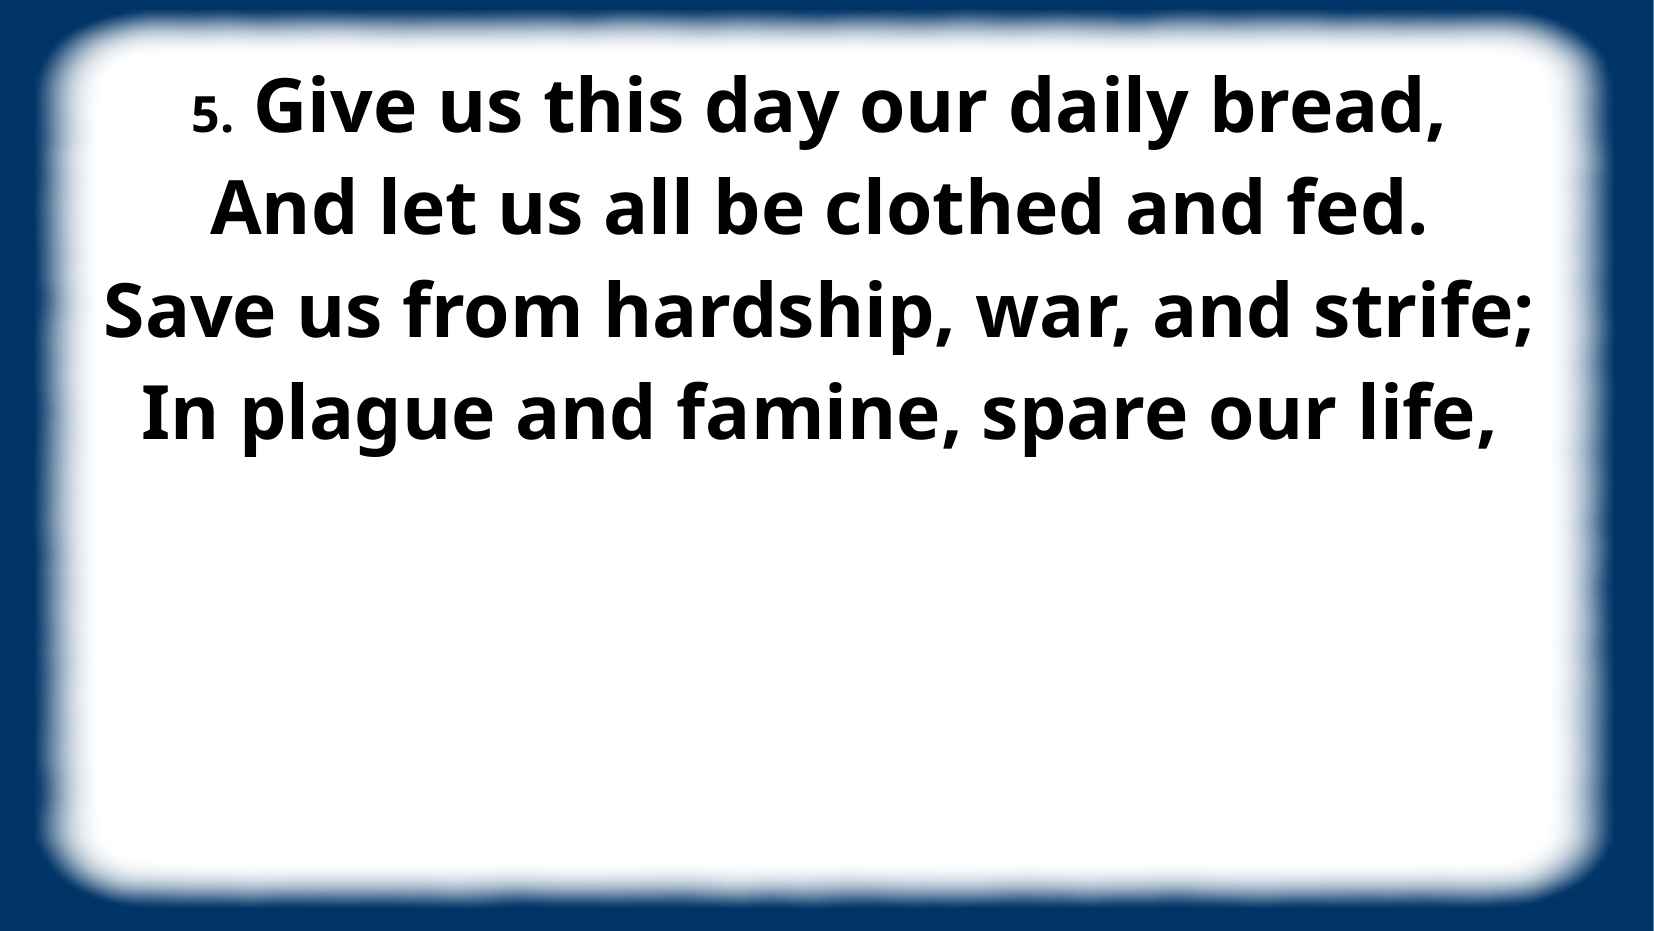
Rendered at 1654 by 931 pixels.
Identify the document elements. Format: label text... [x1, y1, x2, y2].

text_box 5. Give us this day our daily bread, And let us all be clothed and fed. Save us from hardship, war, and strife; In plague and famine, spare our life, [77, 45, 1563, 460]
picture [0, 0, 1654, 931]
